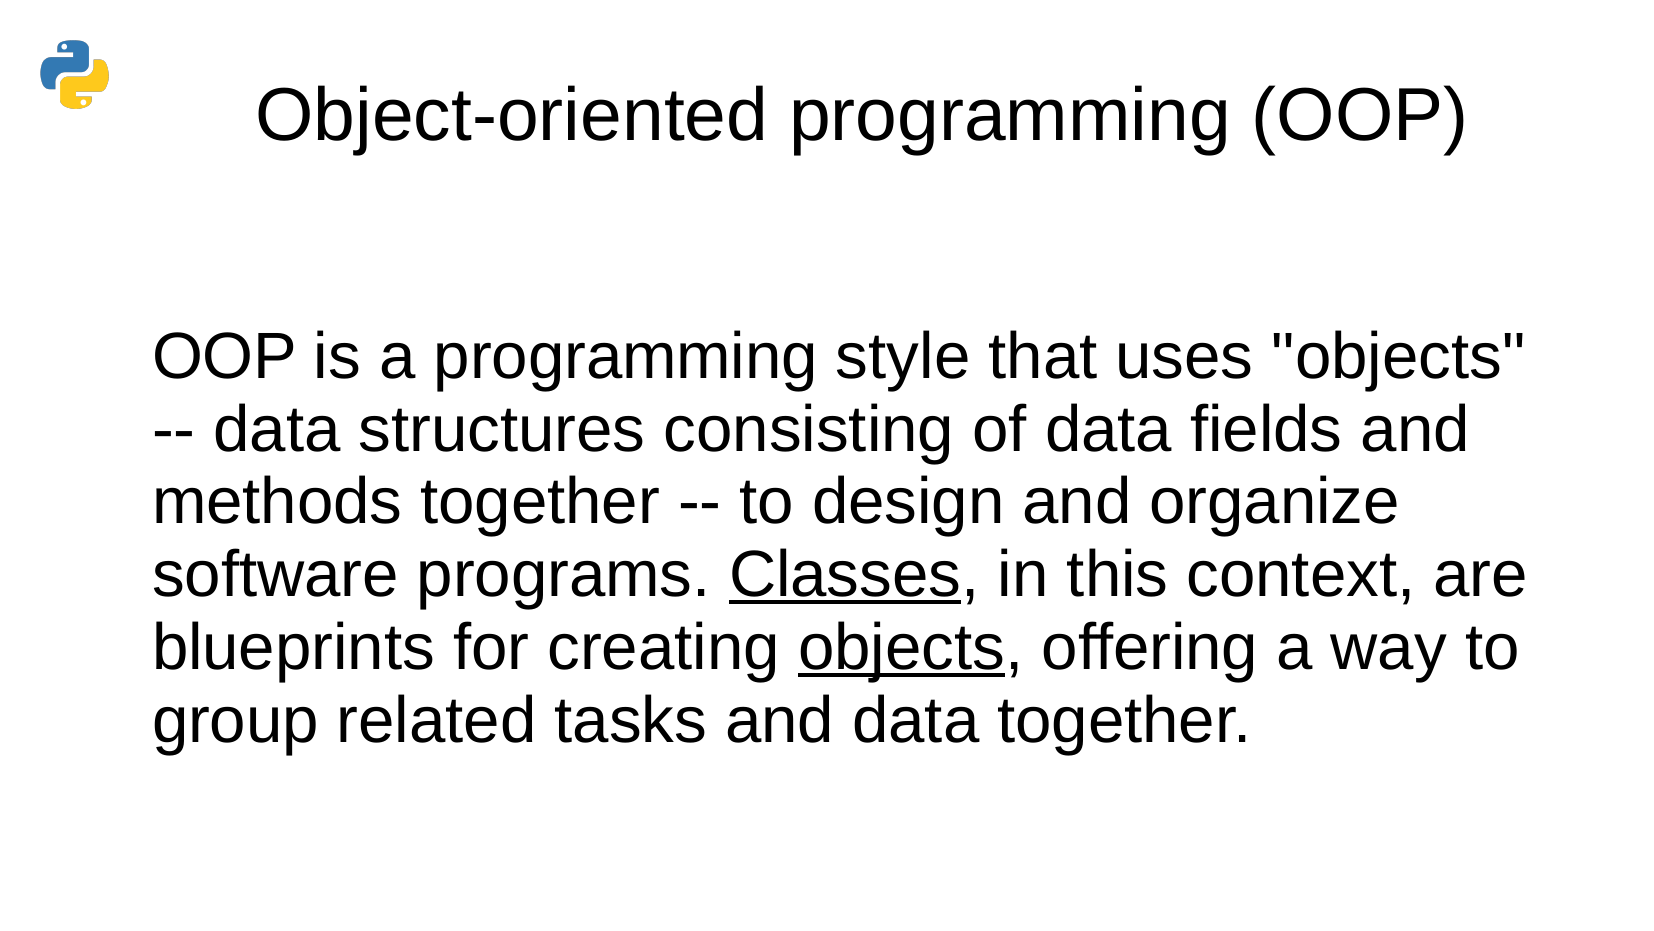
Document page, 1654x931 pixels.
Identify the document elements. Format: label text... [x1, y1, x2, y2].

picture [36, 36, 113, 113]
list OOP is a programming style that uses "objects" -- data structures consisting of data fields and methods together -- to design and organize software programs. Classes, in this context, are blueprints for creating objects, offering a way to group related tasks and data together. [82, 217, 1571, 758]
title Object-oriented programming (OOP) [82, 37, 1571, 193]
